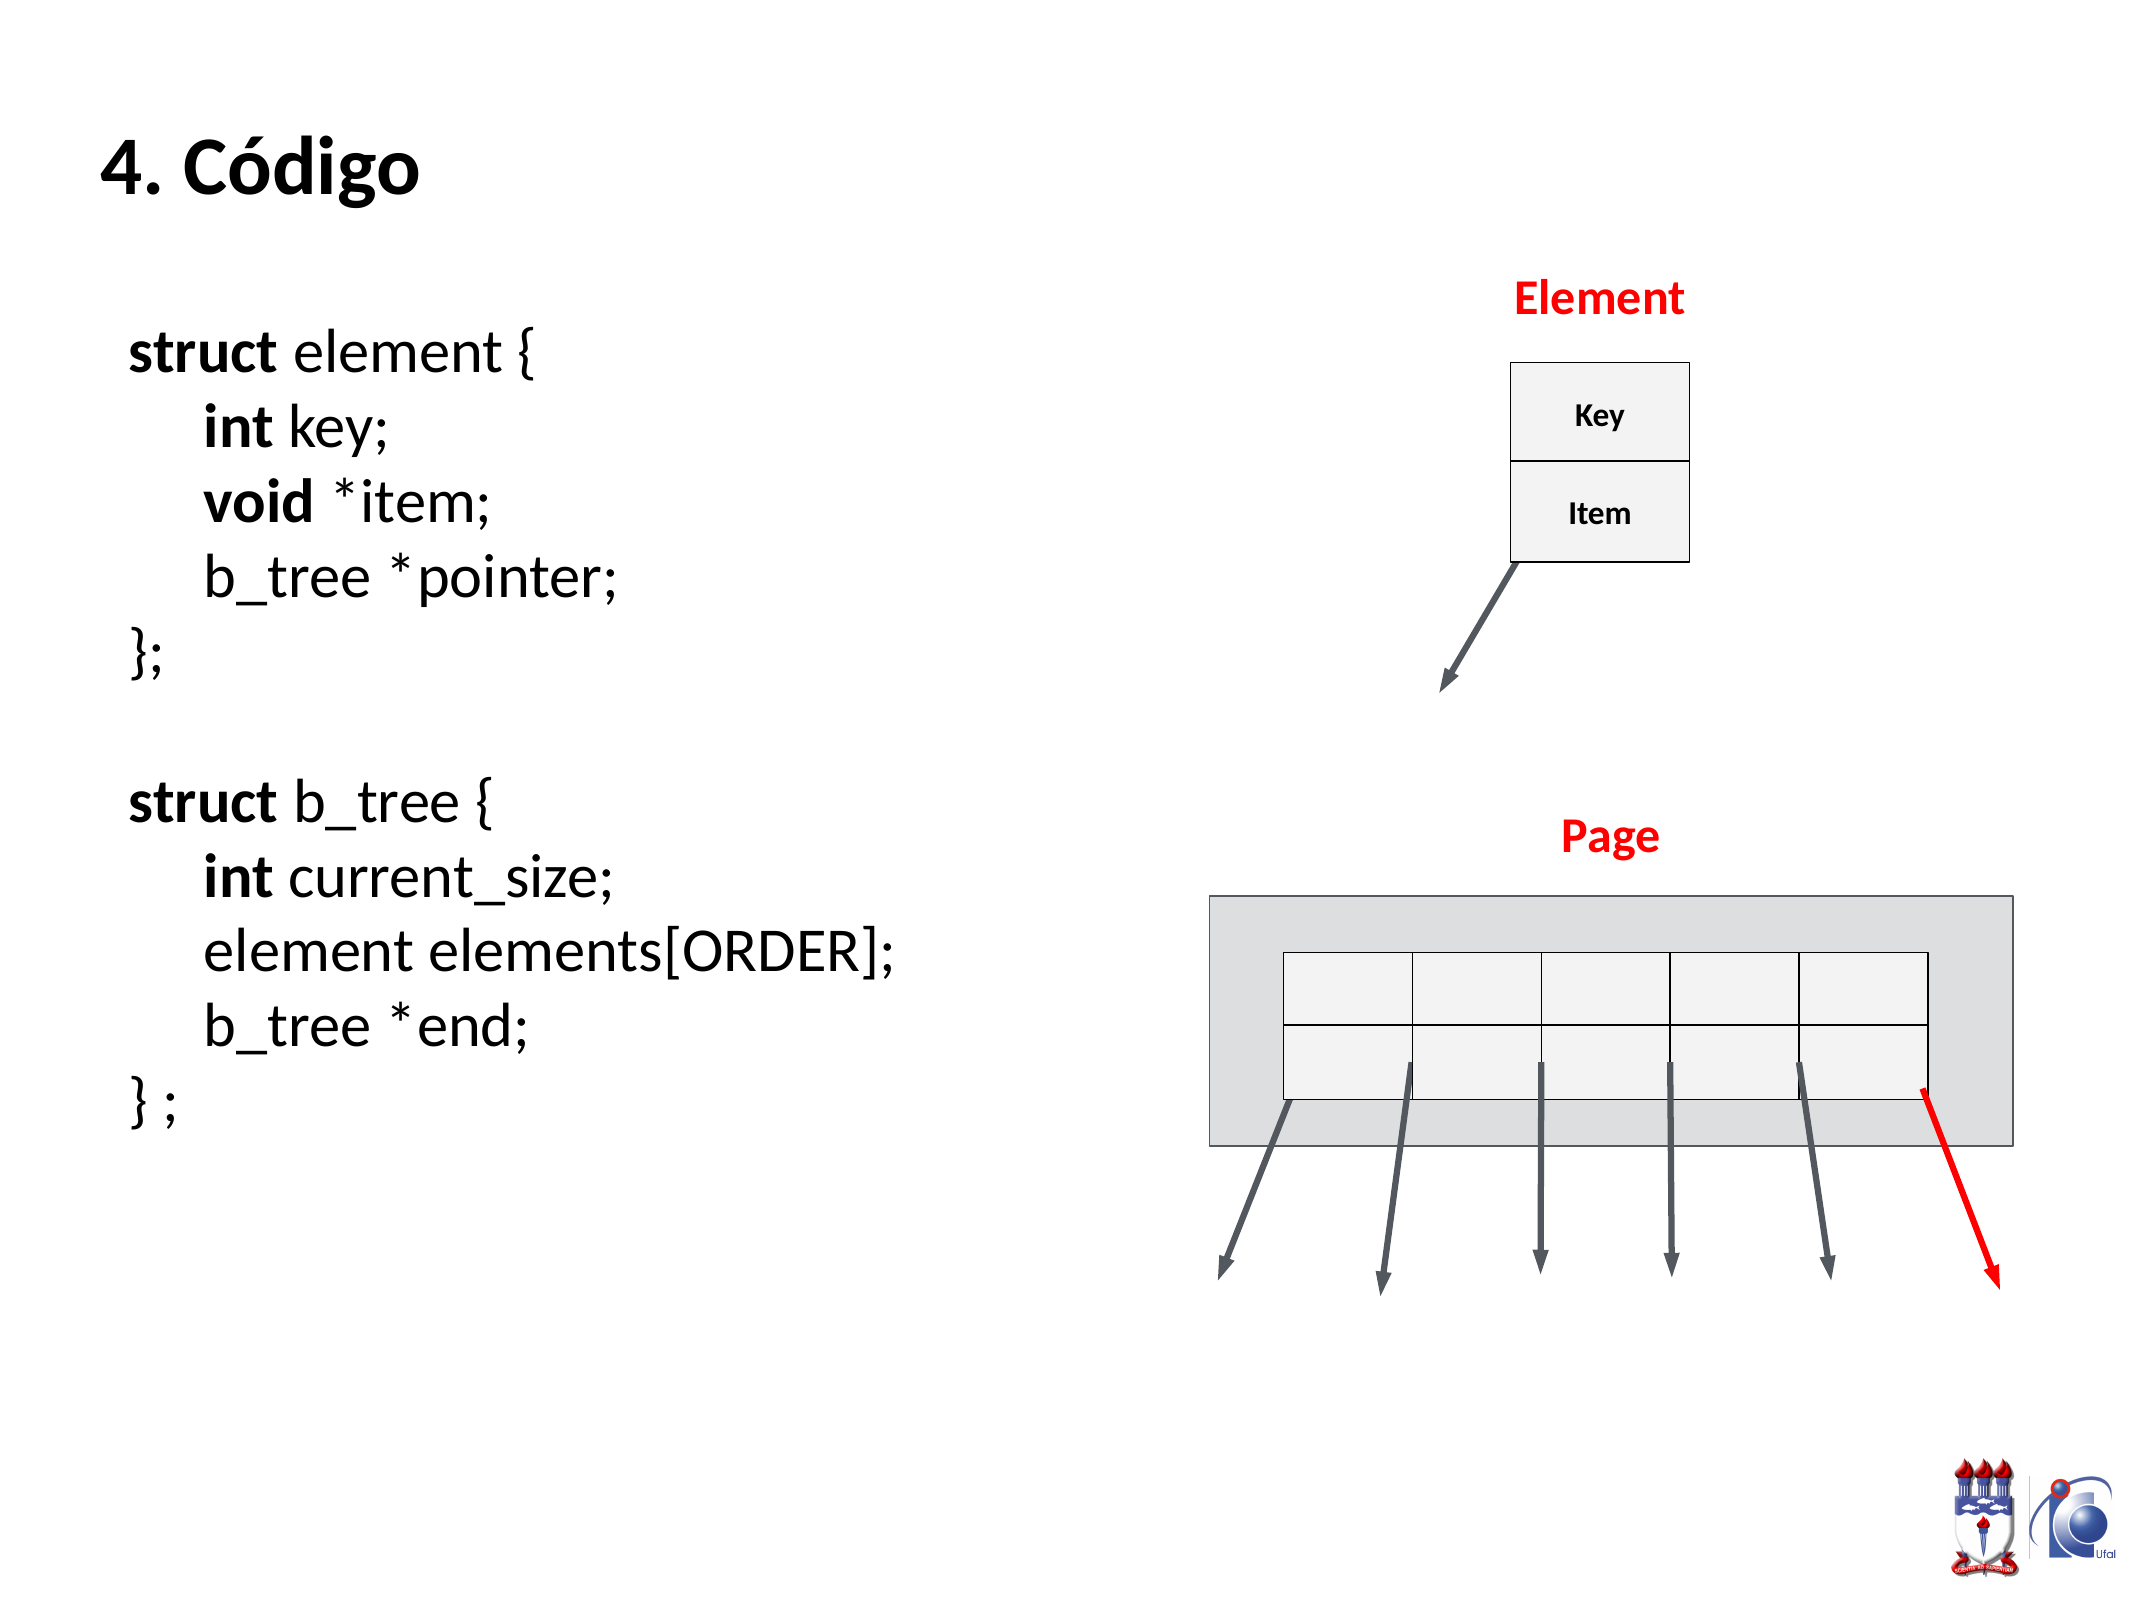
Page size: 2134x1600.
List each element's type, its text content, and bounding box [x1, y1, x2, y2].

text_box [1283, 952, 1928, 1100]
title 4. Código [92, 72, 2042, 250]
text_box Page [1468, 787, 1755, 889]
picture [1948, 1456, 2020, 1579]
text_box Item [1510, 460, 1690, 563]
picture [2028, 1476, 2116, 1559]
list struct element { int key; void *item; b_tree *pointer; }; struct b_tree { int current_size; element elements[ORDER]; b_tree *end; } ; [120, 301, 1981, 1493]
text_box [1981, 896, 2014, 1147]
text_box Key [1510, 362, 1690, 460]
text_box Element [1457, 249, 1743, 351]
